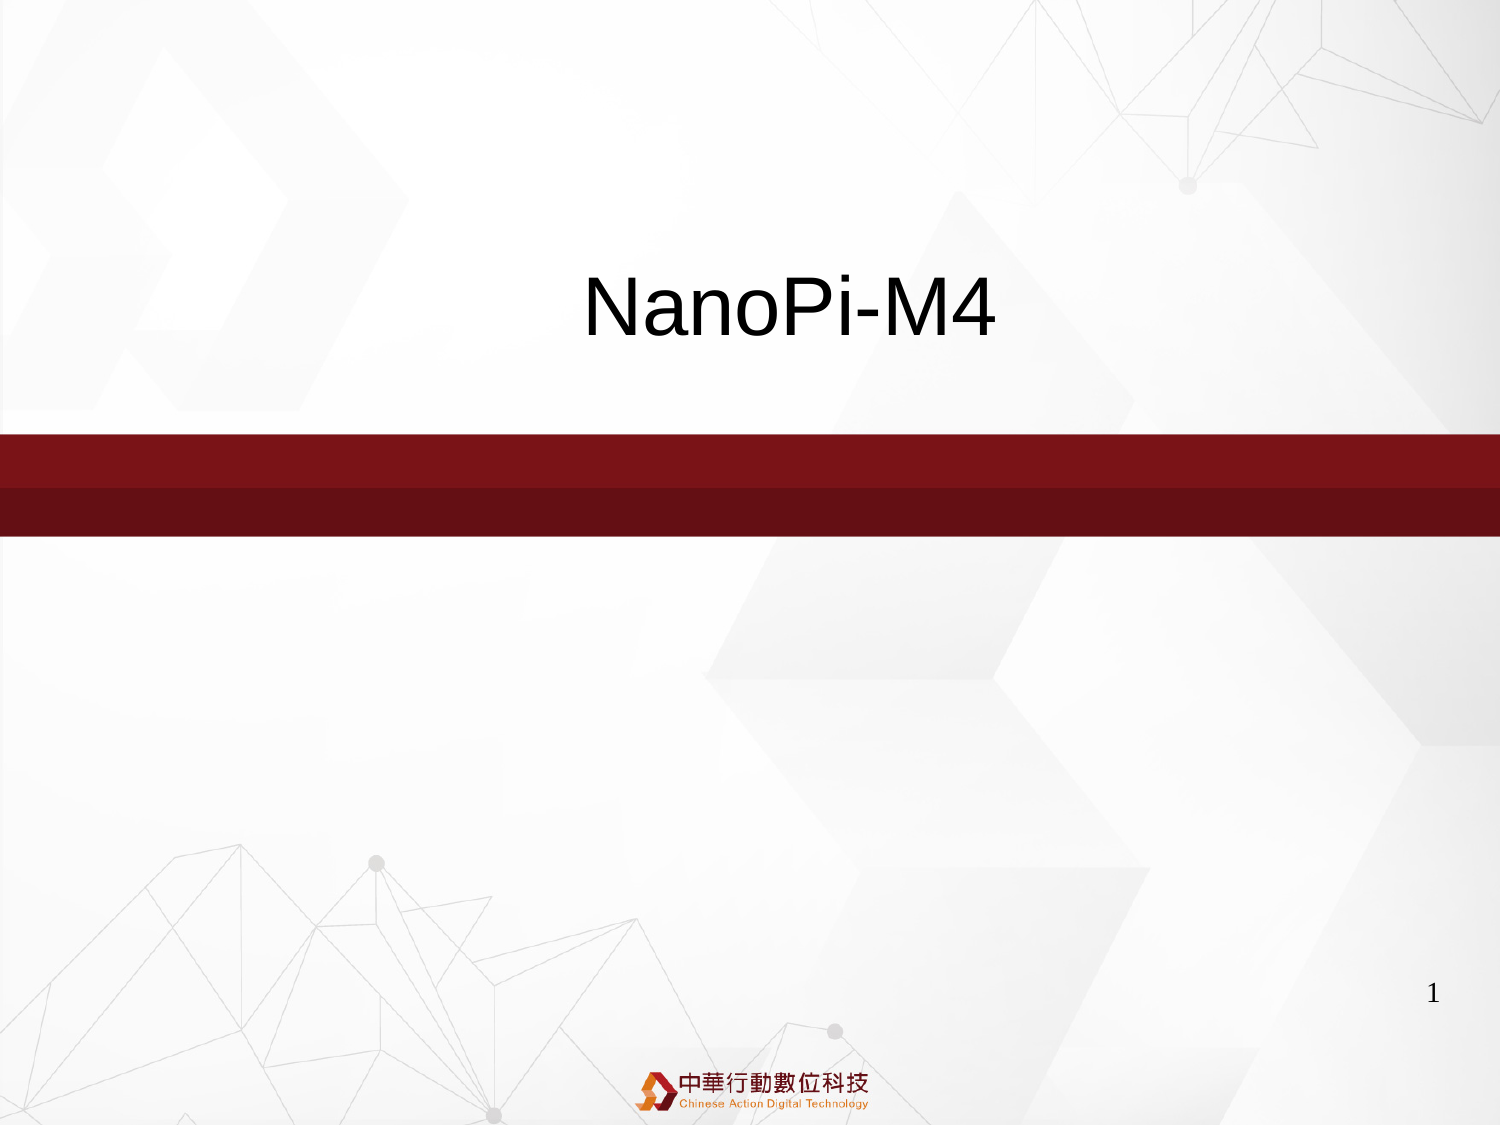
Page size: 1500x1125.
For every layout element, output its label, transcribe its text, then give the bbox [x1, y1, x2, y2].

title NanoPi-M4 [149, 244, 1401, 532]
picture [0, 0, 1500, 1125]
